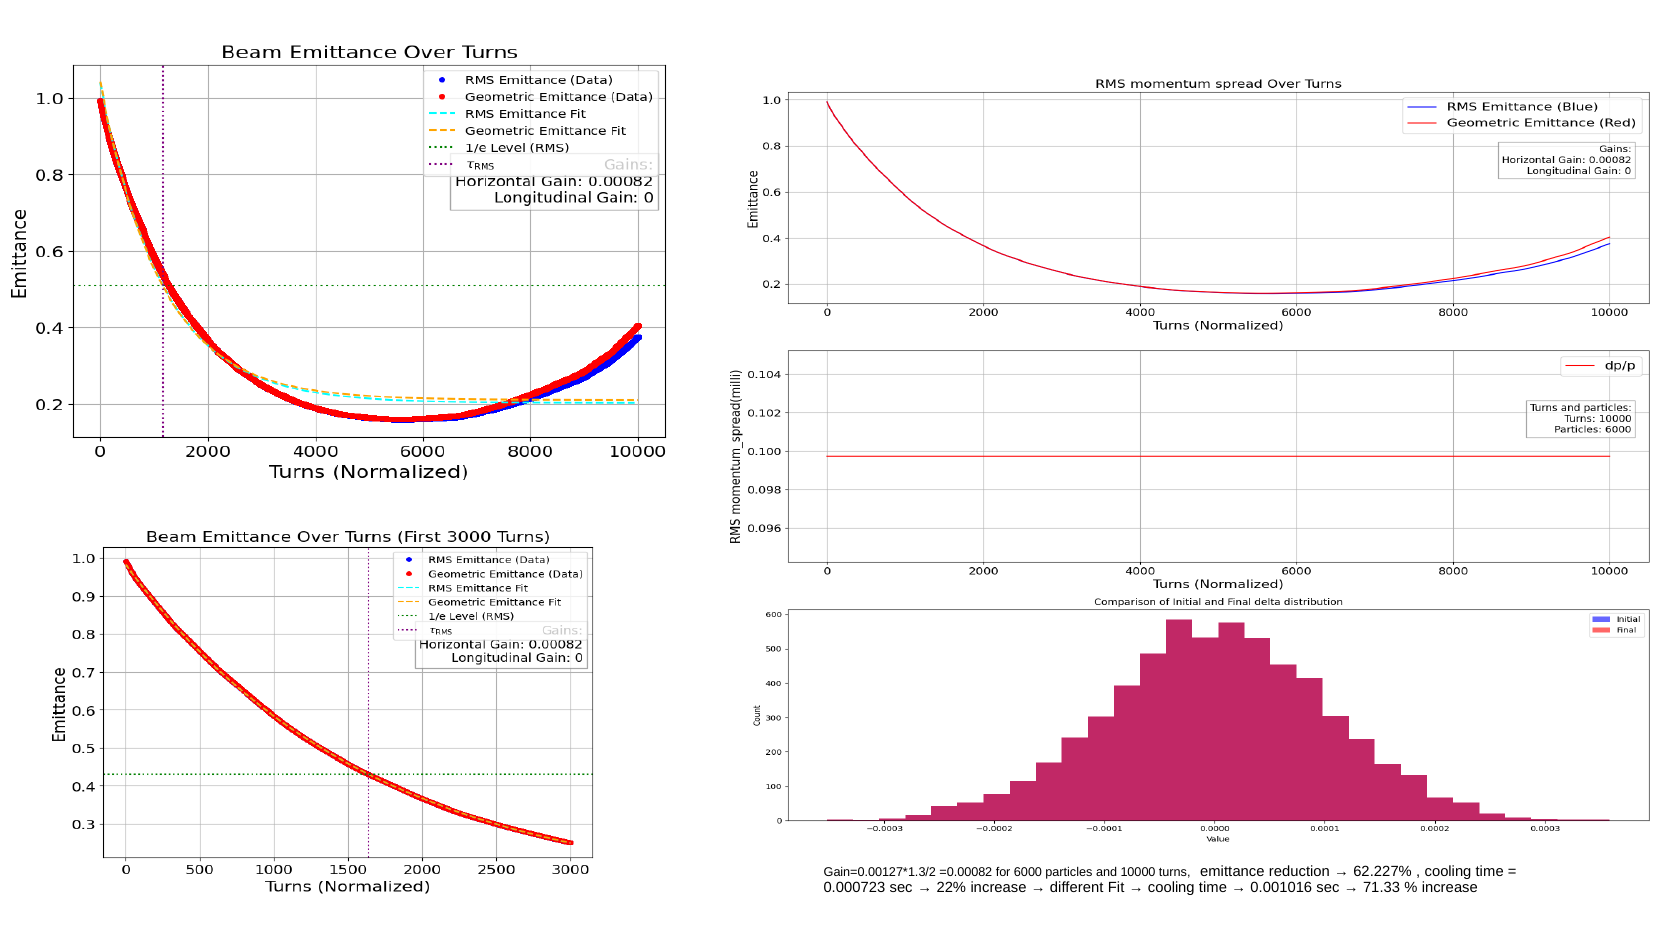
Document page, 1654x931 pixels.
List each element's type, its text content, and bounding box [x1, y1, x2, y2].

list Gain=0.00127*1.3/2 =0.00082 for 6000 particles and 10000 turns, emittance reduction → 62.227% , cooling time = 0.000723 sec → 22% increase → different Fit → cooling time → 0.001016 sec → 71.33 % increase [787, 862, 1538, 901]
picture [724, 74, 1654, 848]
picture [0, 37, 676, 488]
picture [43, 524, 601, 901]
